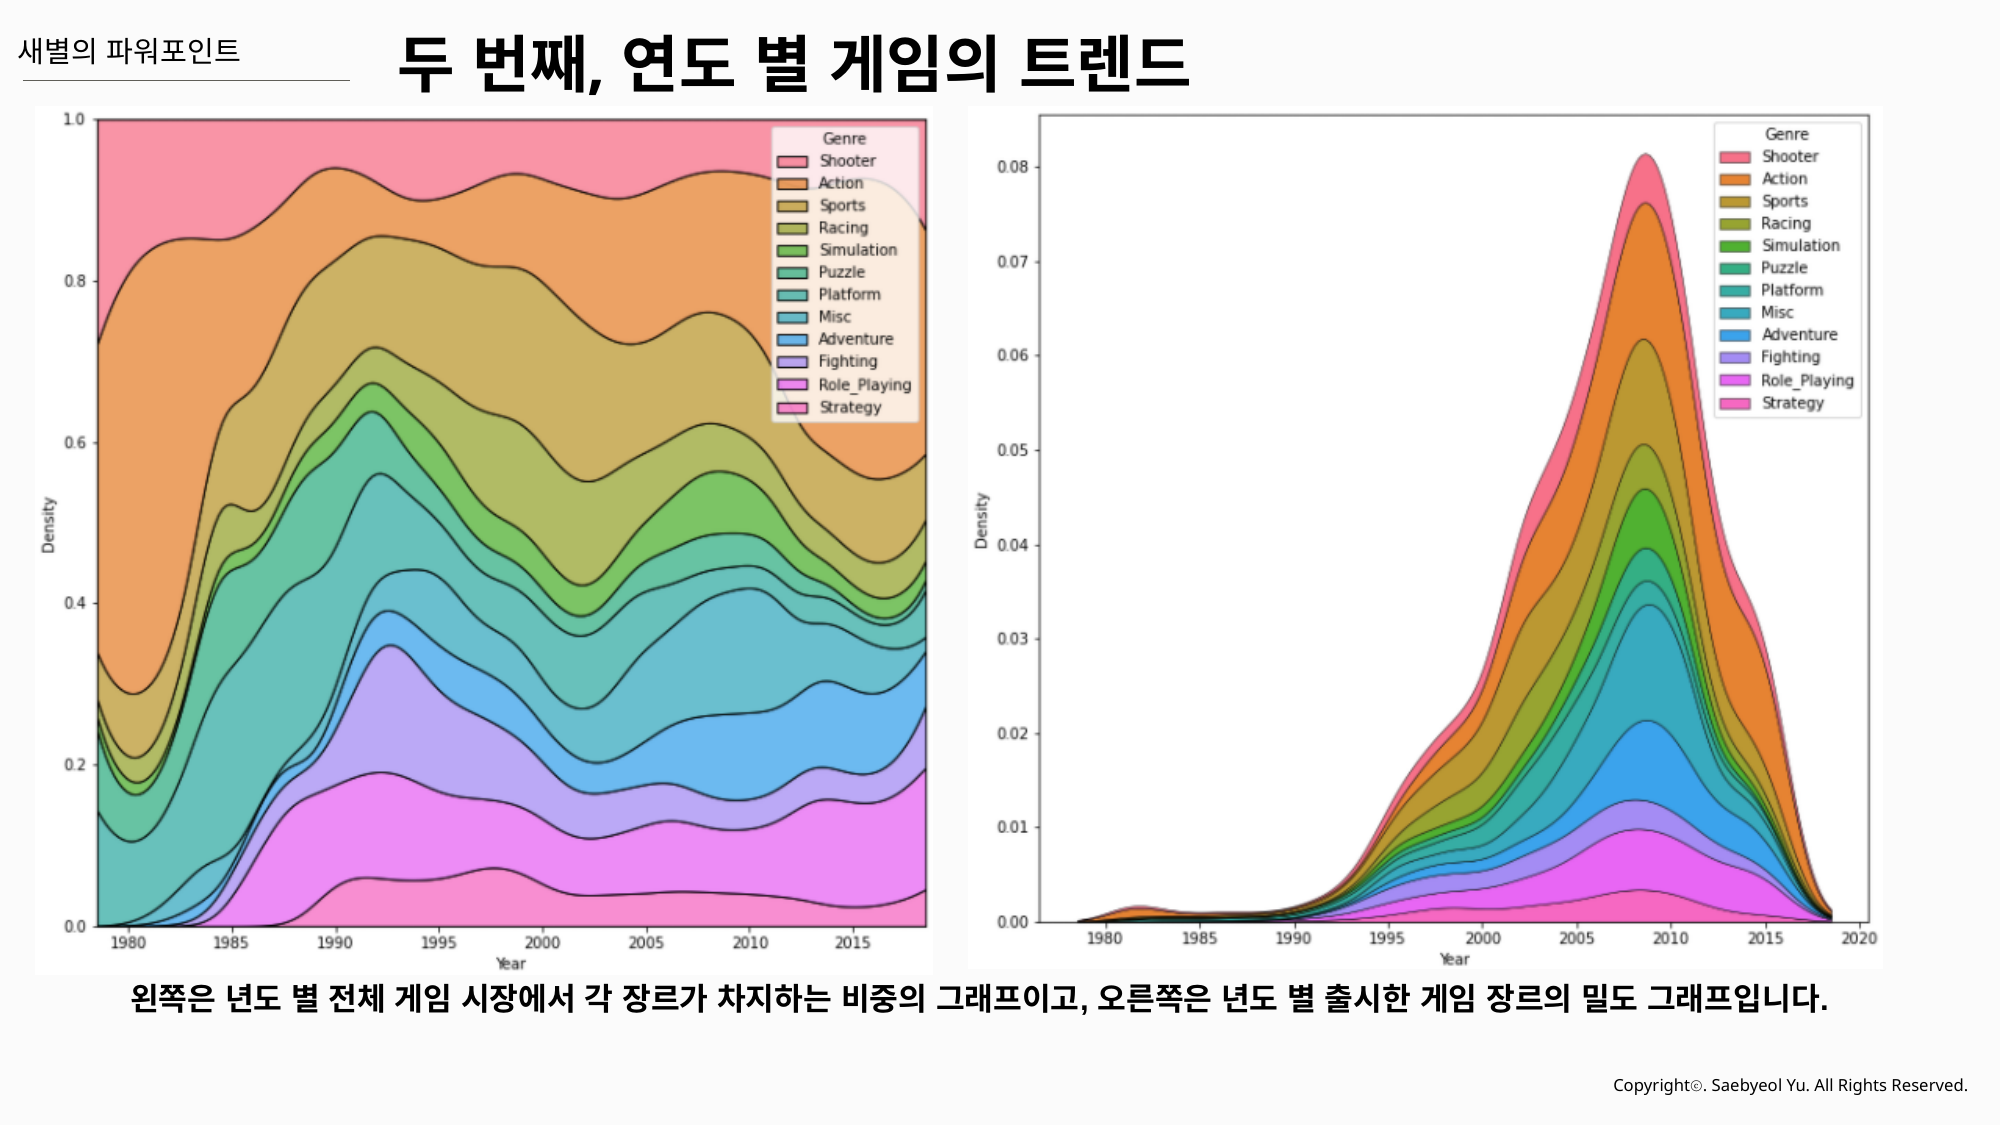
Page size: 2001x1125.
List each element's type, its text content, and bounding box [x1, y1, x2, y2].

picture [968, 106, 1883, 969]
picture [35, 106, 933, 976]
text_box 두 번째, 연도 별 게임의 트렌드 [382, 17, 1207, 108]
text_box 왼쪽은 년도 별 전체 게임 시장에서 각 장르가 차지하는 비중의 그래프이고, 오른쪽은 년도 별 출시한 게임 장르의 밀도 그래프입니다. [115, 971, 1844, 1025]
text_box 새별의 파워포인트 [2, 25, 257, 76]
